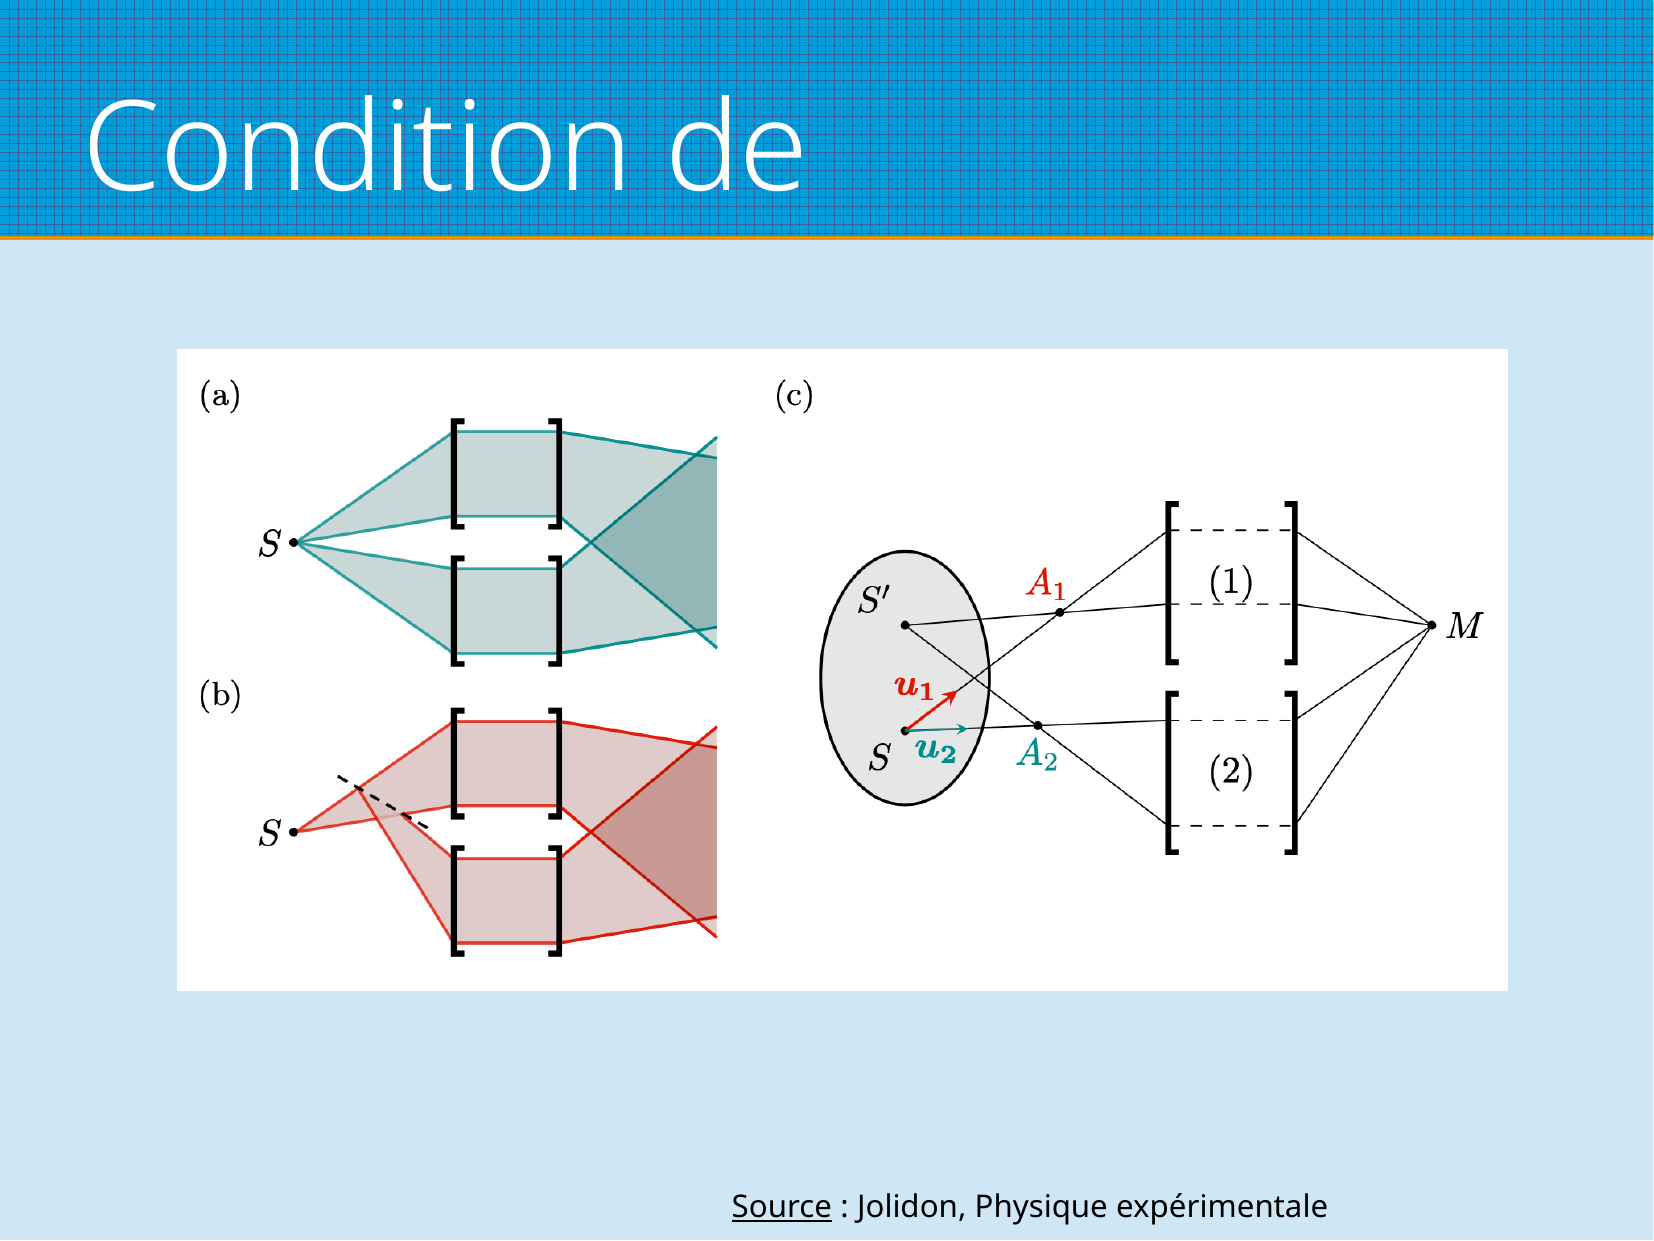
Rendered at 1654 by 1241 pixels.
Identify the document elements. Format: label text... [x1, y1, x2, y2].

title Condition de [82, 19, 1571, 227]
picture [177, 349, 1508, 991]
text_box Source : Jolidon, Physique expérimentale [725, 1179, 1654, 1232]
